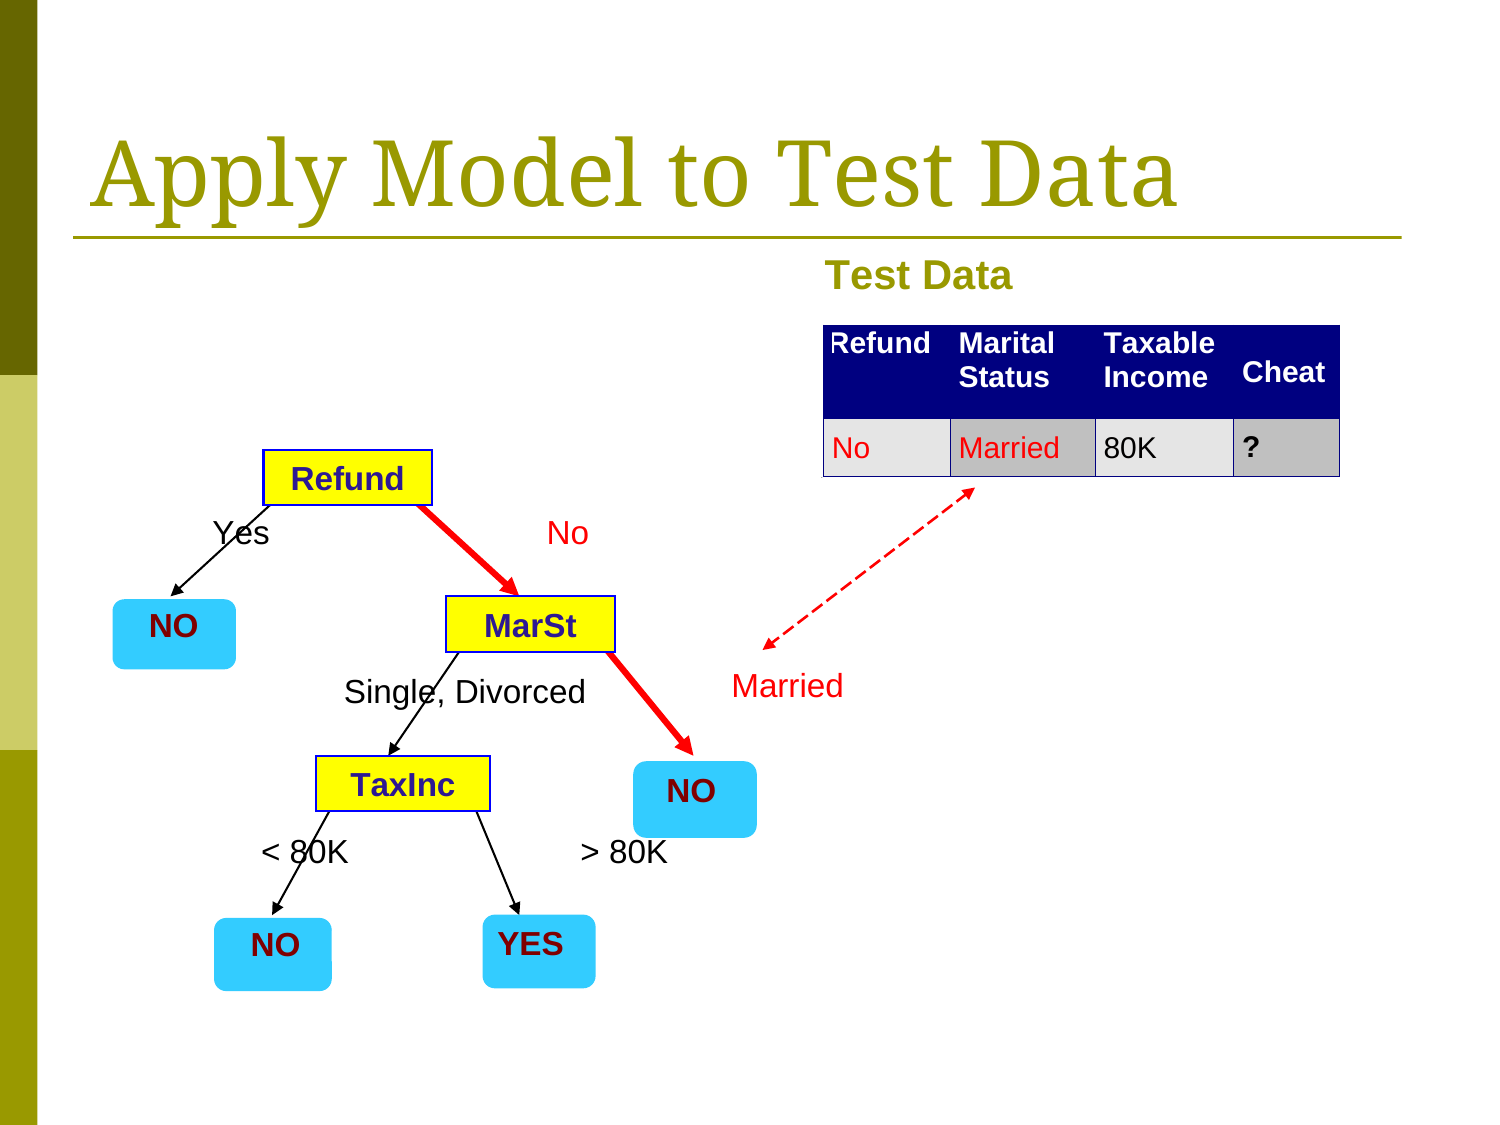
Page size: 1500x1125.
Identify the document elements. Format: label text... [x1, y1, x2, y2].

text_box MarSt [446, 596, 615, 652]
text_box YES [469, 914, 593, 970]
text_box [112, 652, 236, 670]
text_box Single, Divorced [216, 662, 602, 719]
text_box TaxInc [315, 755, 491, 812]
text_box [214, 971, 332, 992]
text_box NO [77, 596, 270, 652]
text_box NO [179, 915, 372, 971]
title Apply Model to Test Data [75, 45, 1426, 233]
text_box > 80K [452, 822, 684, 878]
text_box Married [604, 656, 869, 713]
text_box [482, 919, 596, 989]
text_box < 80K [133, 822, 364, 878]
text_box [633, 817, 757, 838]
text_box No [419, 503, 604, 559]
text_box Test Data [787, 249, 1051, 306]
chart [812, 324, 1361, 511]
text_box NO [595, 761, 788, 817]
text_box Yes [85, 503, 285, 559]
text_box Refund [263, 449, 433, 506]
